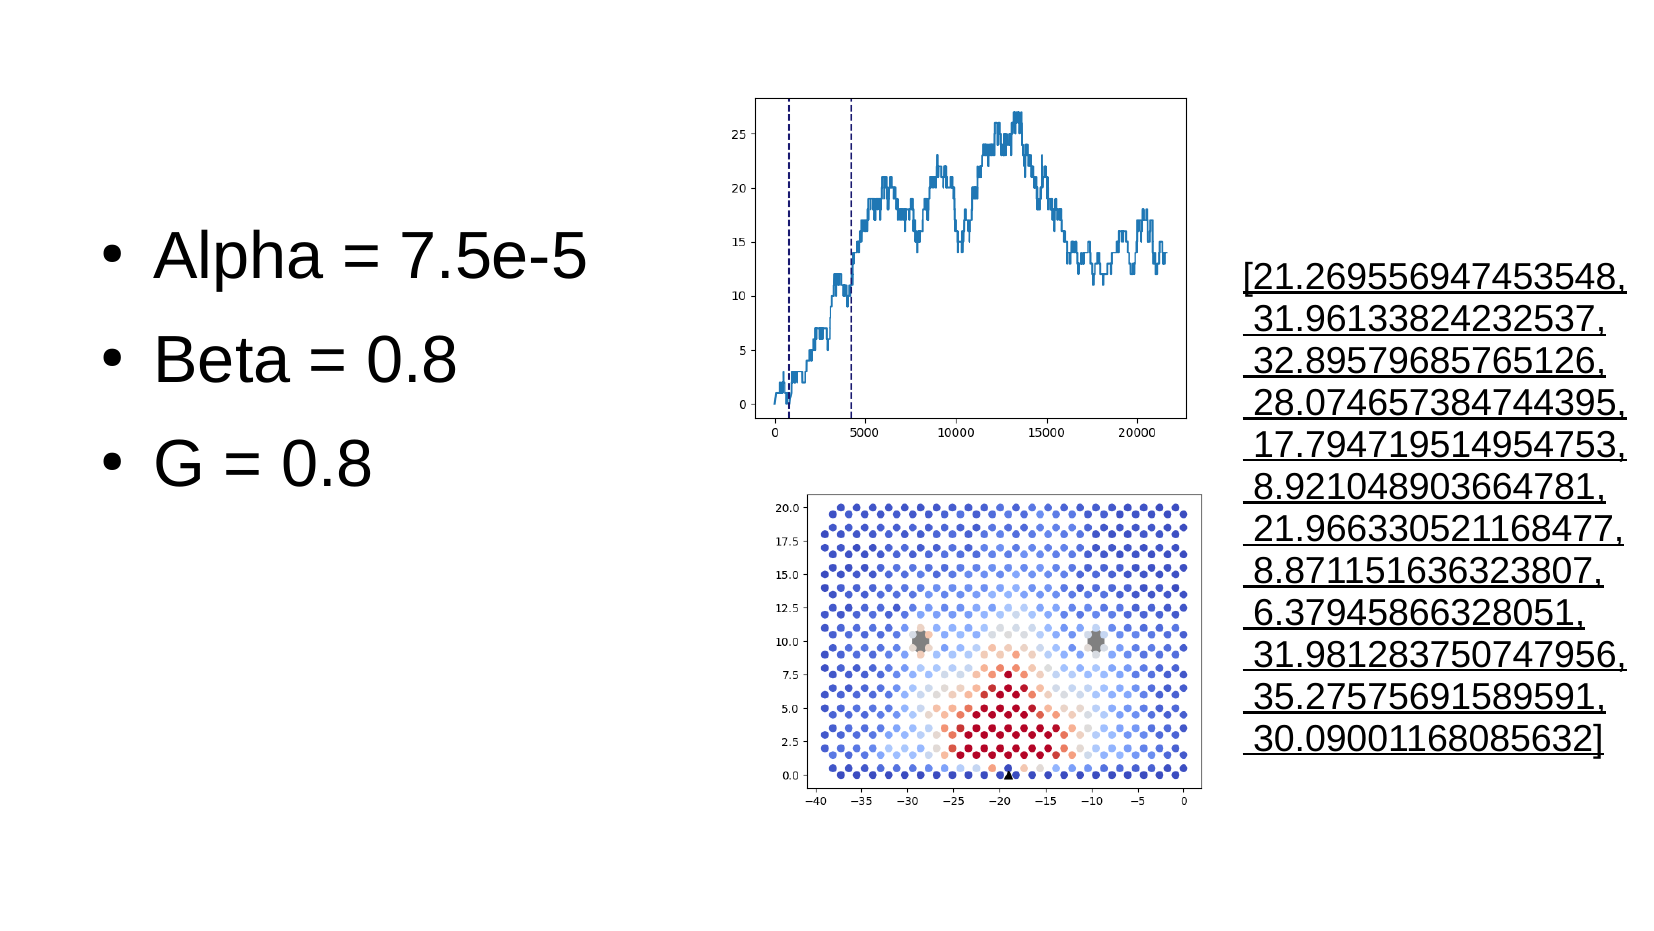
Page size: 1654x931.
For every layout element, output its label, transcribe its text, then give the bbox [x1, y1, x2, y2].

text_box [21.269556947453548, 31.96133824232537, 32.89579685765126, 28.074657384744395, 17.794719514954753, 8.921048903664781, 21.966330521168477, 8.871151636323807, 6.37945866328051, 31.981283750747956, 35.27575691589591, 30.09001168085632] [1227, 248, 1642, 767]
picture [685, 47, 1241, 217]
list Alpha = 7.5e-5 Beta = 0.8 G = 0.8 [82, 217, 1571, 758]
picture [743, 758, 1252, 830]
